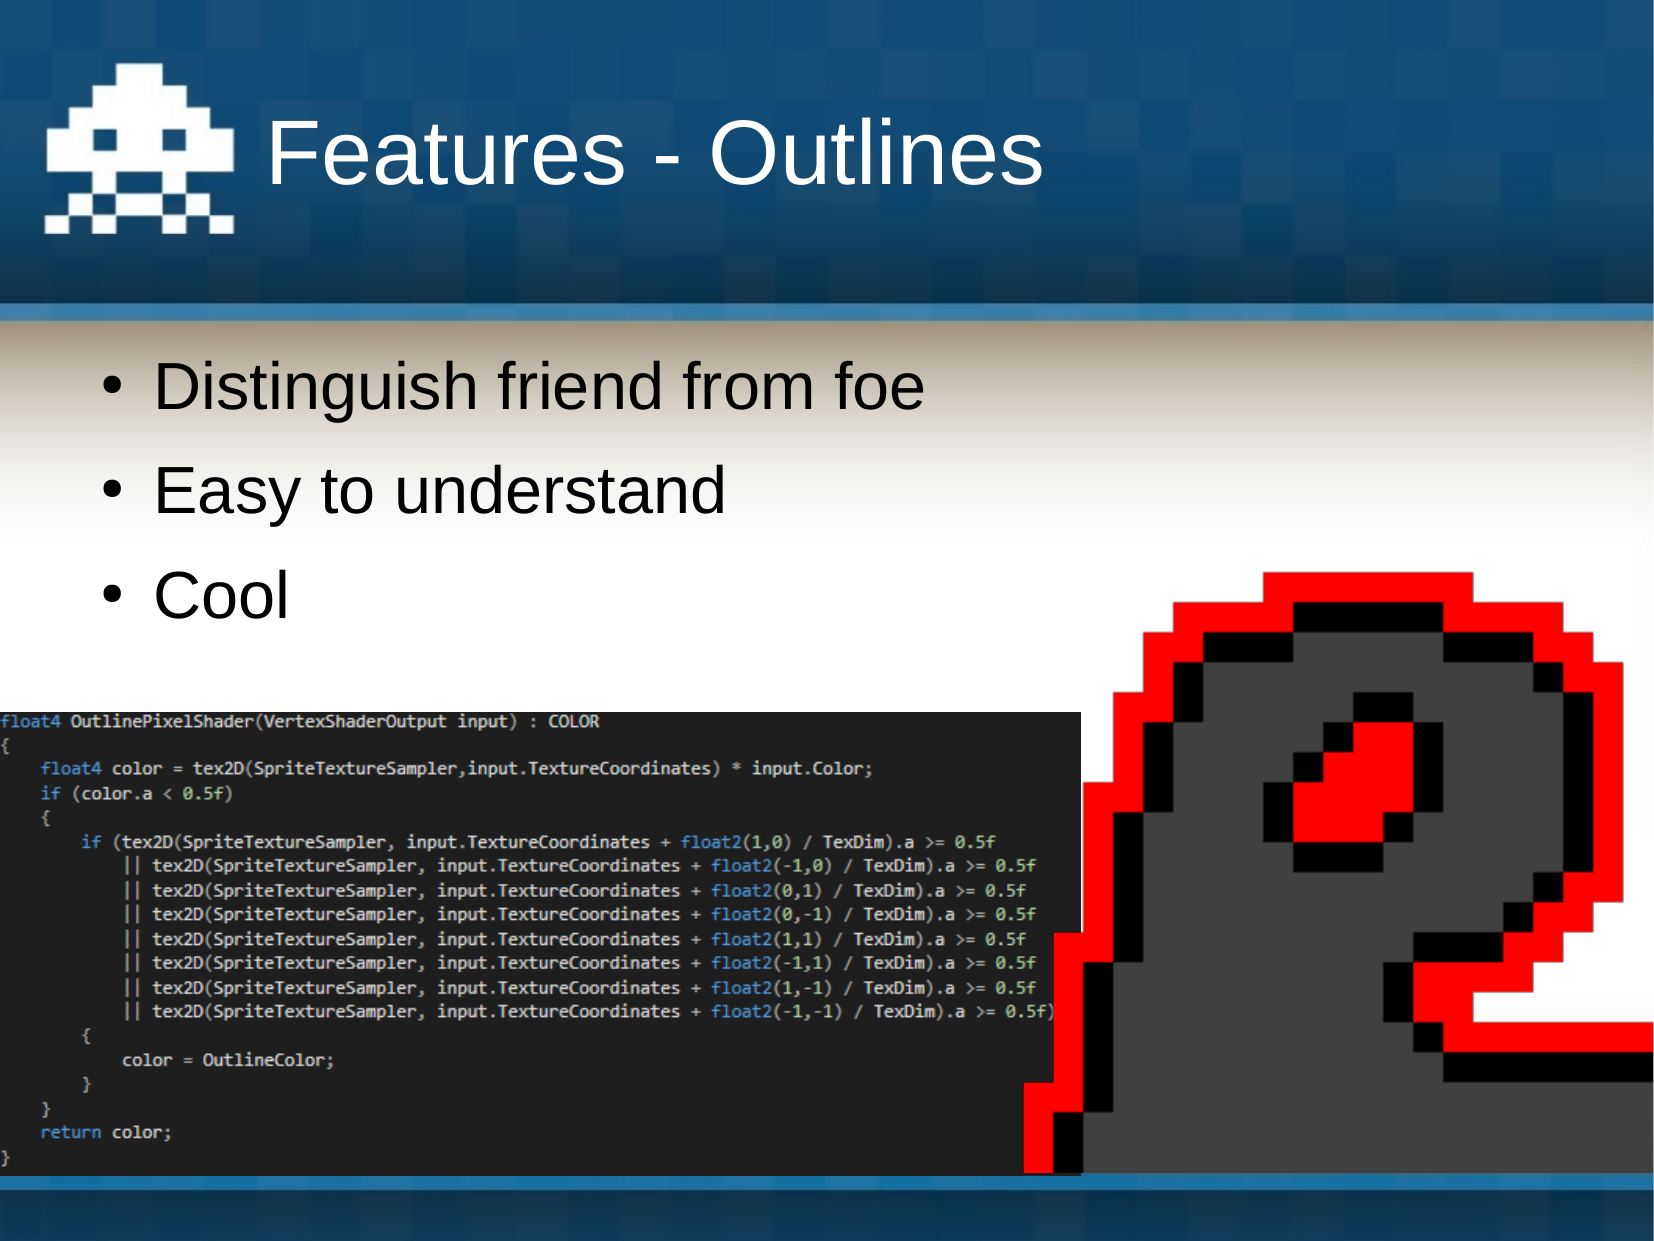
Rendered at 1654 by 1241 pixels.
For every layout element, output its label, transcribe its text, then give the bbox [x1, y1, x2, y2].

picture [0, 0, 1654, 1241]
list Distinguish friend from foe Easy to understand Cool [82, 349, 1571, 712]
title Features - Outlines [265, 49, 1571, 257]
